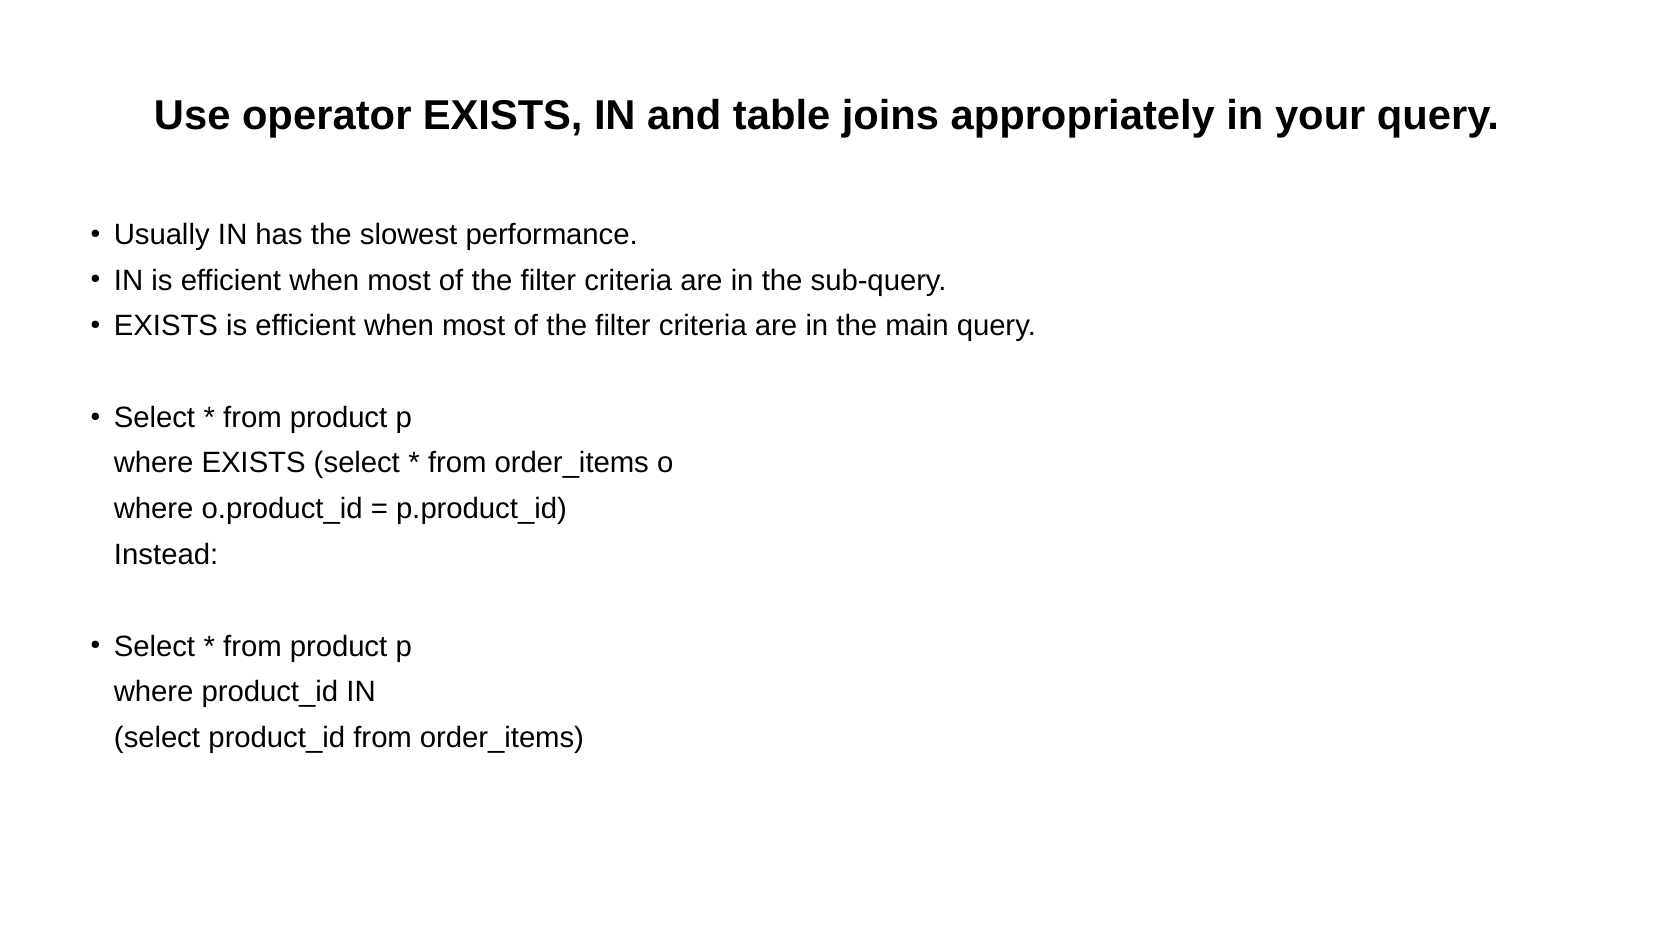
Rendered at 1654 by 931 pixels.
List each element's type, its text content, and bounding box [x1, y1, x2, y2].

list Usually IN has the slowest performance. IN is efficient when most of the filter criteria are in the sub-query. EXISTS is efficient when most of the filter criteria are in the main query. Select * from product p where EXISTS (select * from order_items o where o.product_id = p.product_id) Instead: Select * from product p where product_id IN (select product_id from order_items) [82, 217, 1571, 758]
title Use operator EXISTS, IN and table joins appropriately in your query. [82, 37, 1571, 193]
